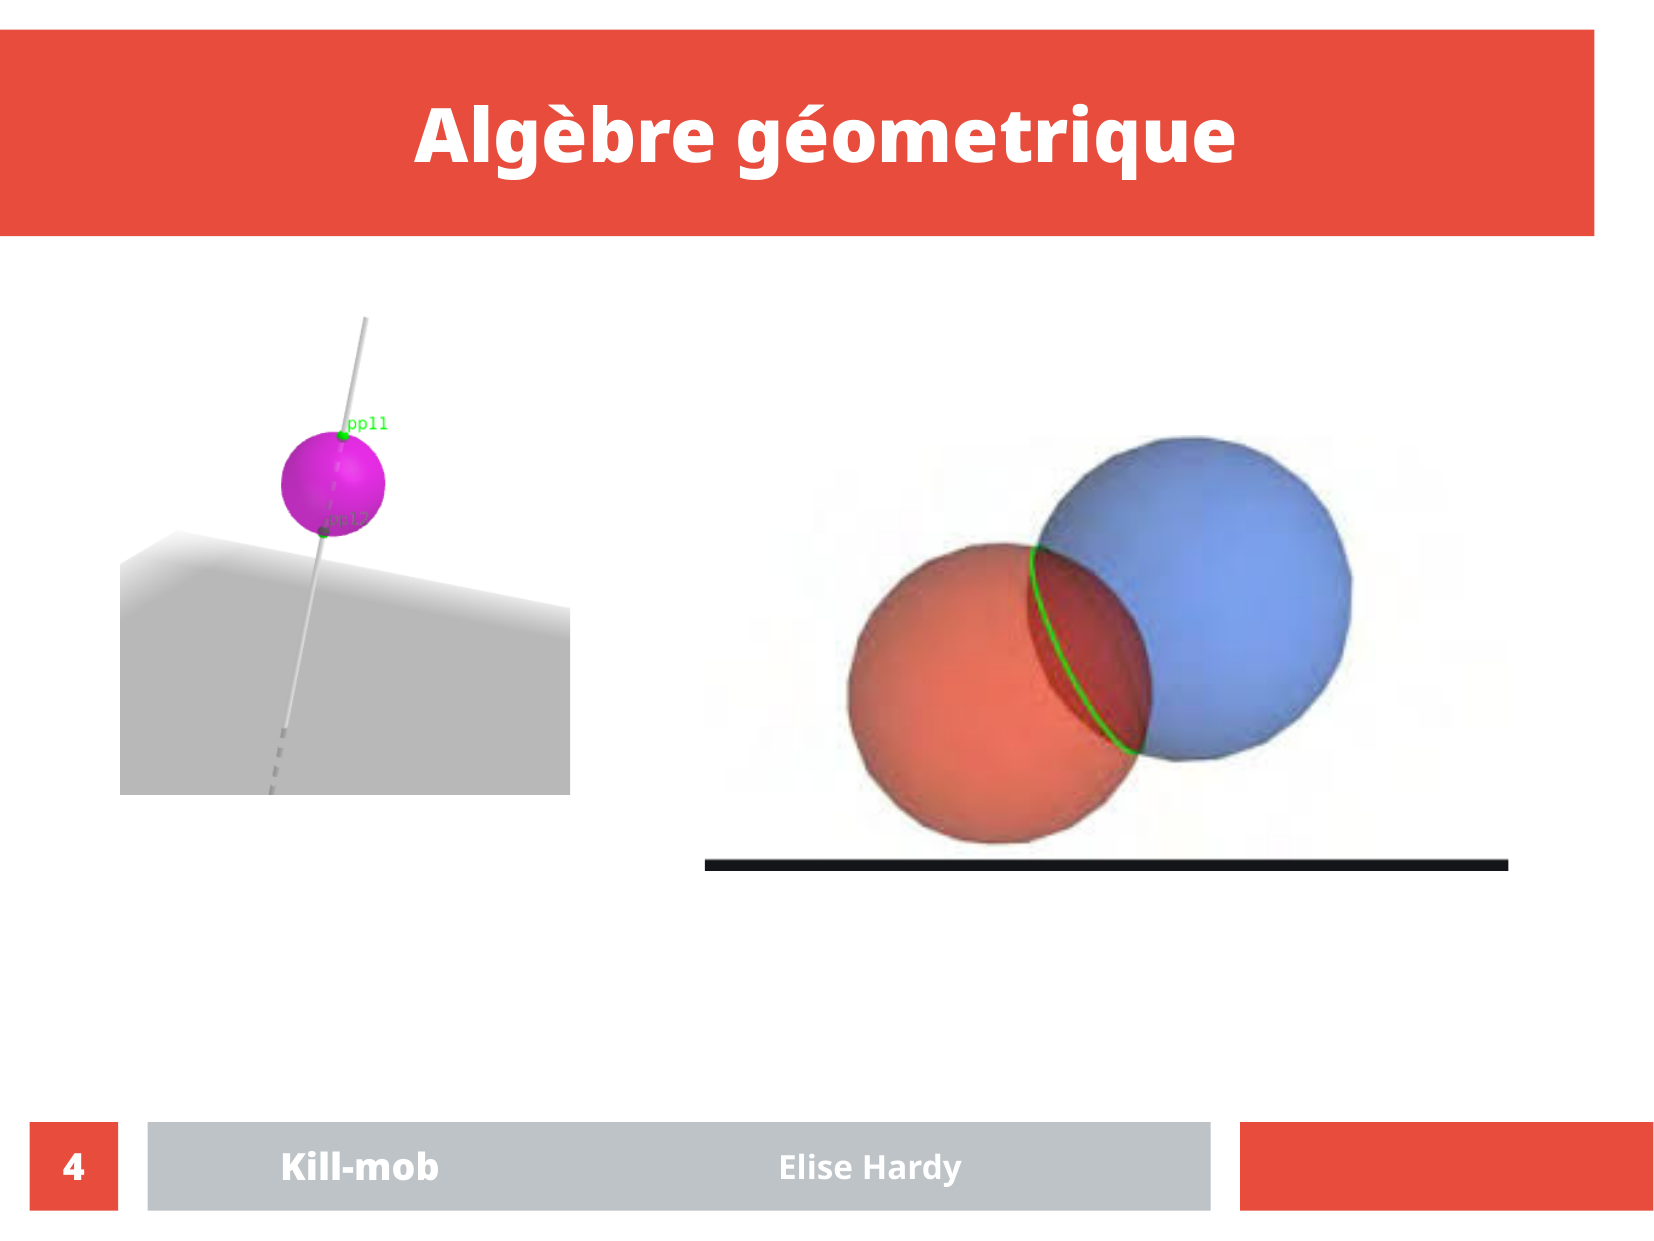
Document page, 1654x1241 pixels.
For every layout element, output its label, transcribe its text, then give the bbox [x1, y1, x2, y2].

picture [120, 315, 571, 795]
title Algèbre géometrique [59, 59, 1595, 207]
picture [705, 435, 1509, 871]
